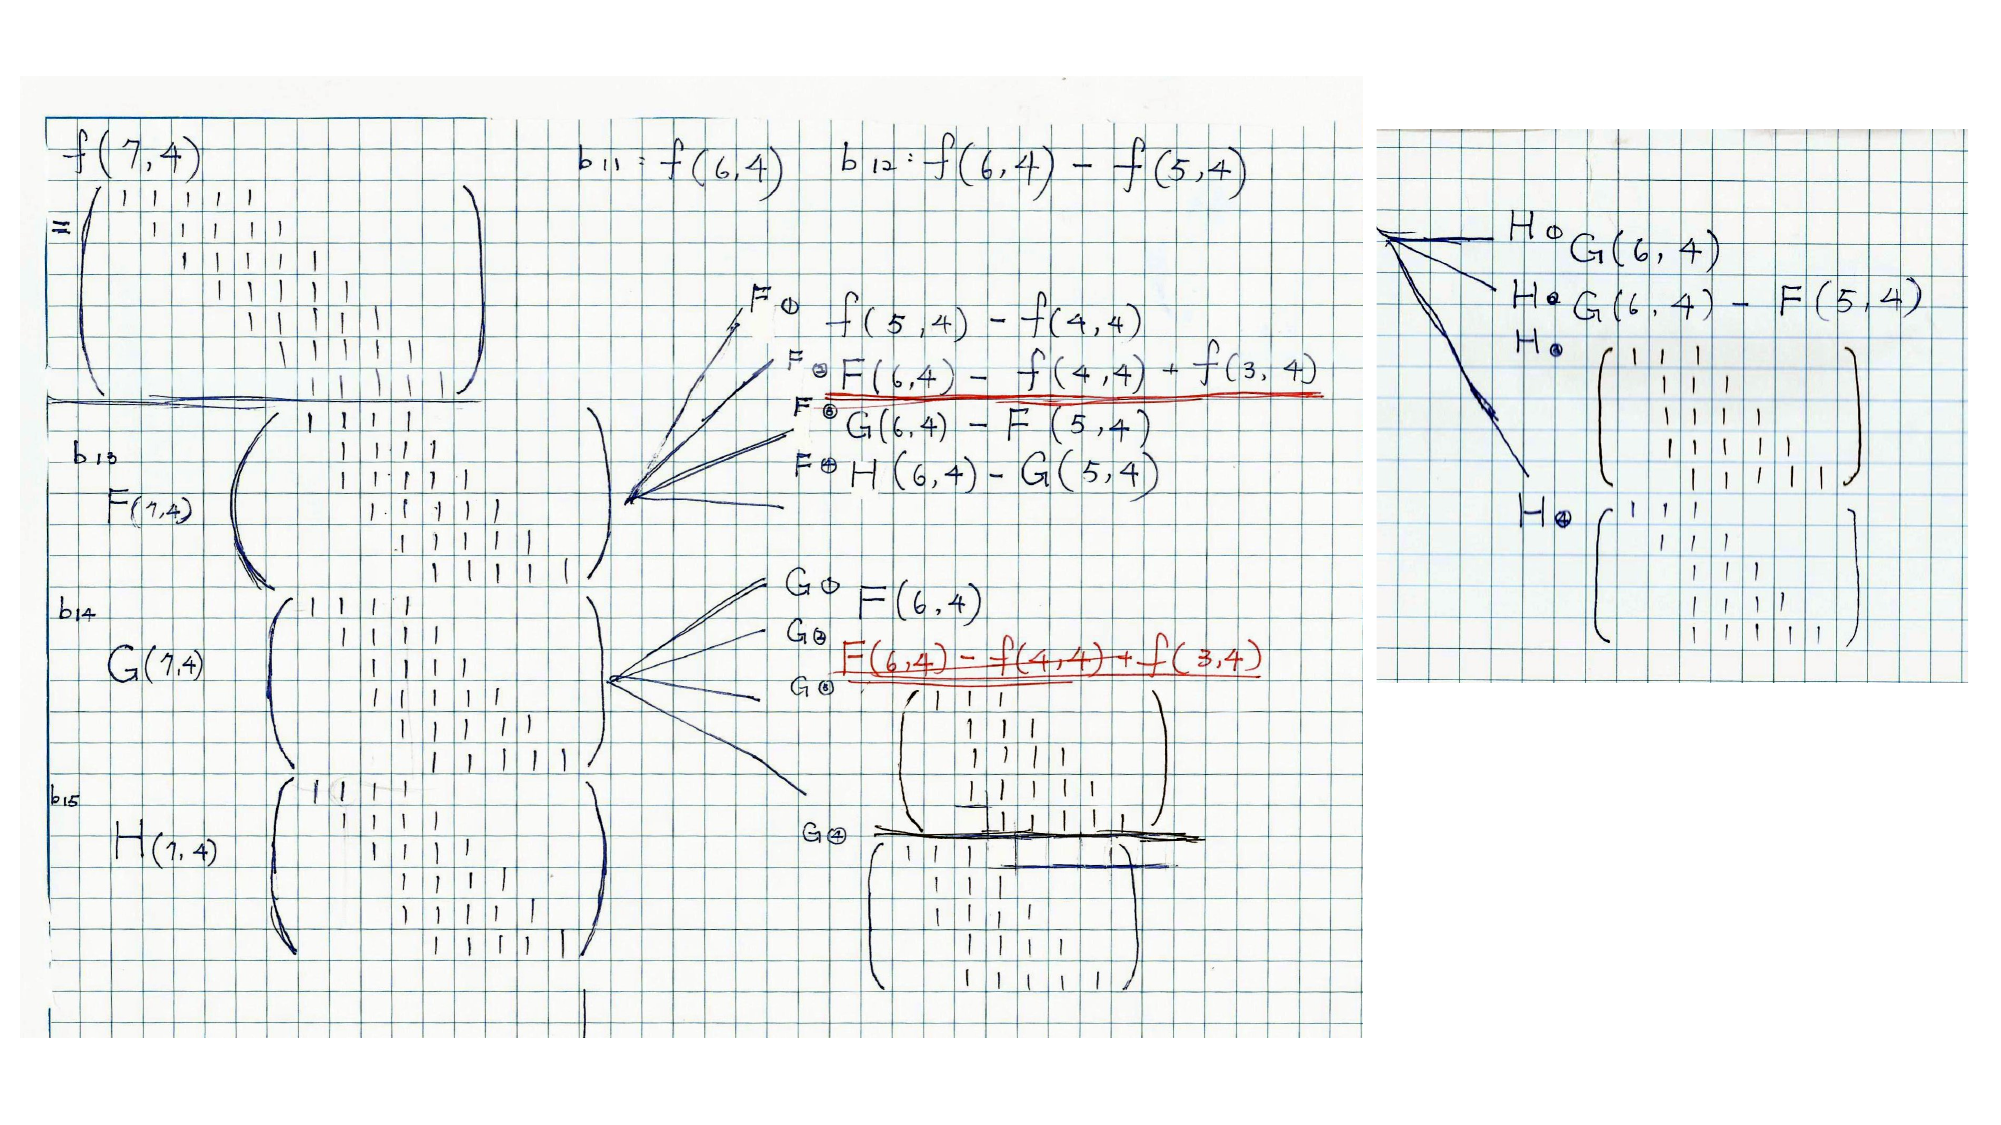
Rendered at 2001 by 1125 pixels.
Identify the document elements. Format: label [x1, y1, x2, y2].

picture [1376, 129, 1969, 683]
picture [20, 76, 1363, 1038]
